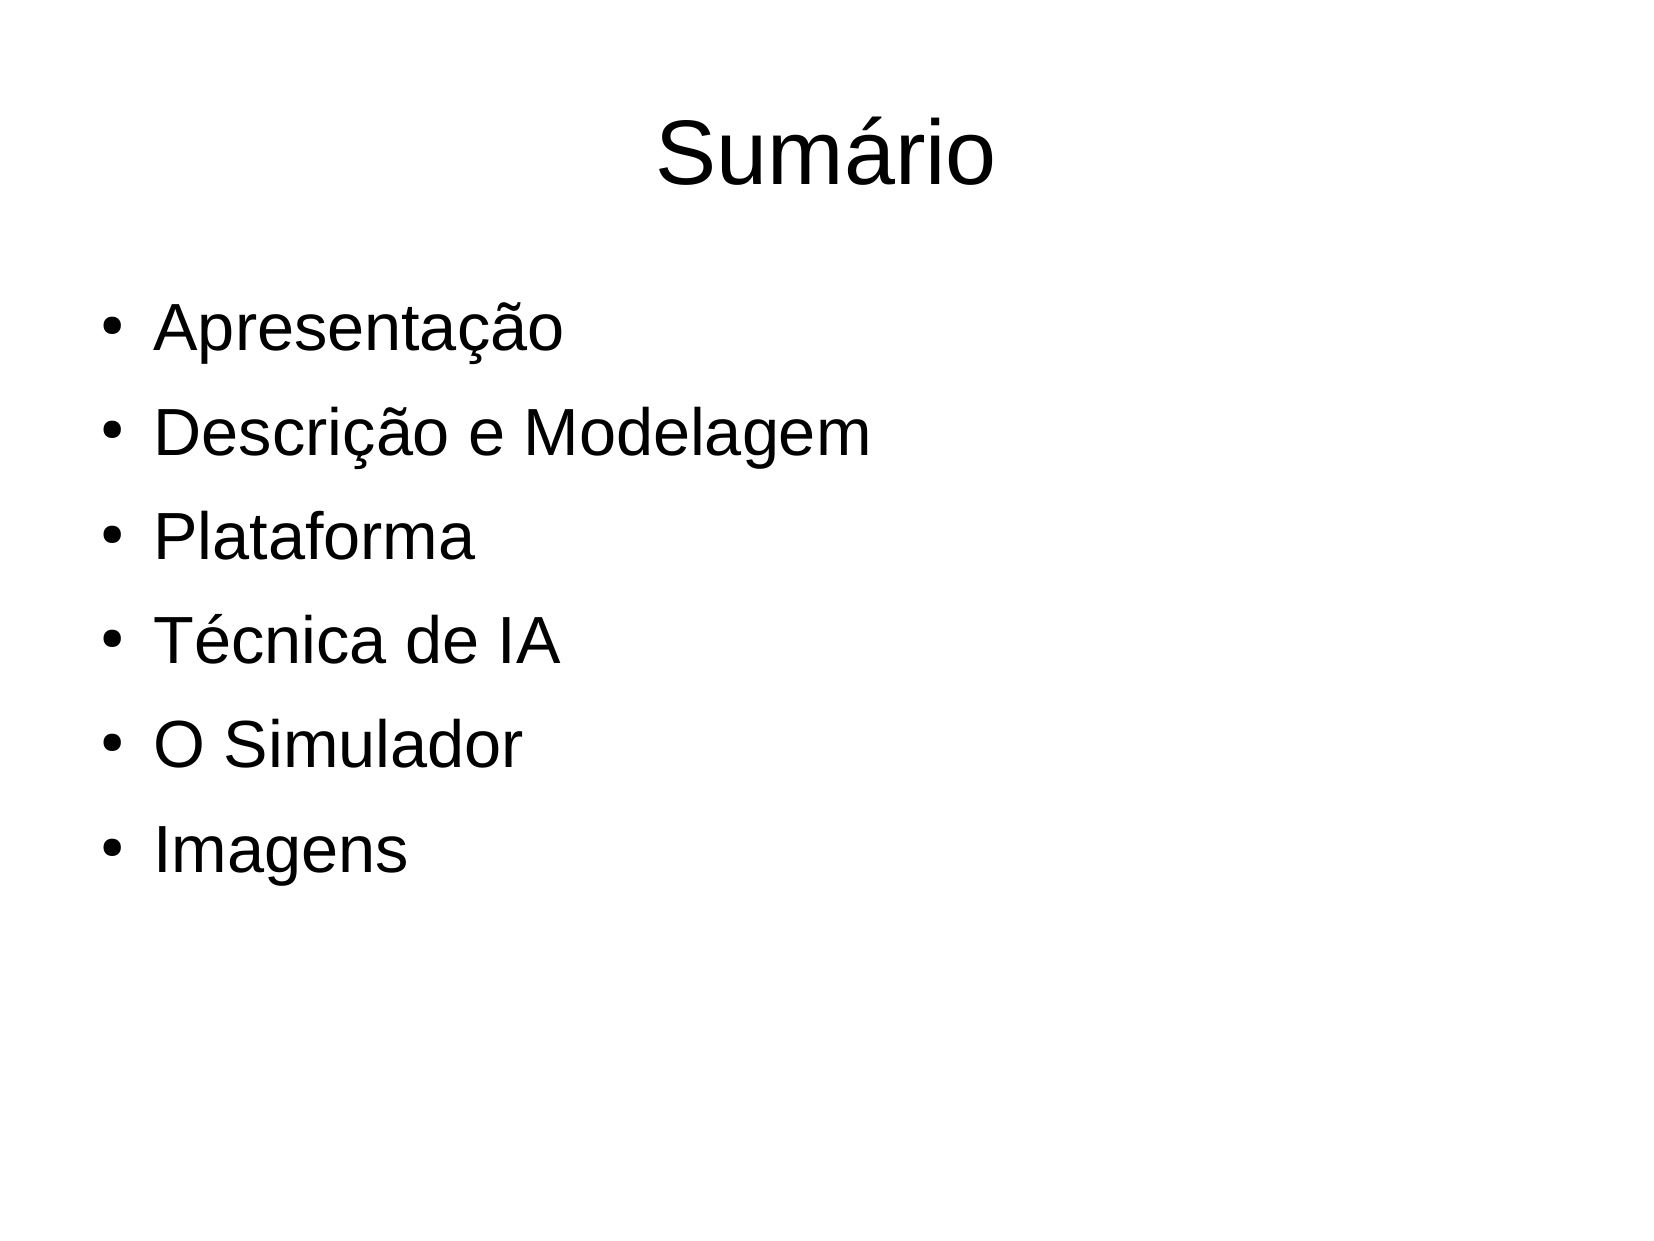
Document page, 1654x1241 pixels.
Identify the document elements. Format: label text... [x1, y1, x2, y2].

list Apresentação Descrição e Modelagem Plataforma Técnica de IA O Simulador Imagens [82, 290, 1571, 1010]
title Sumário [82, 49, 1571, 257]
